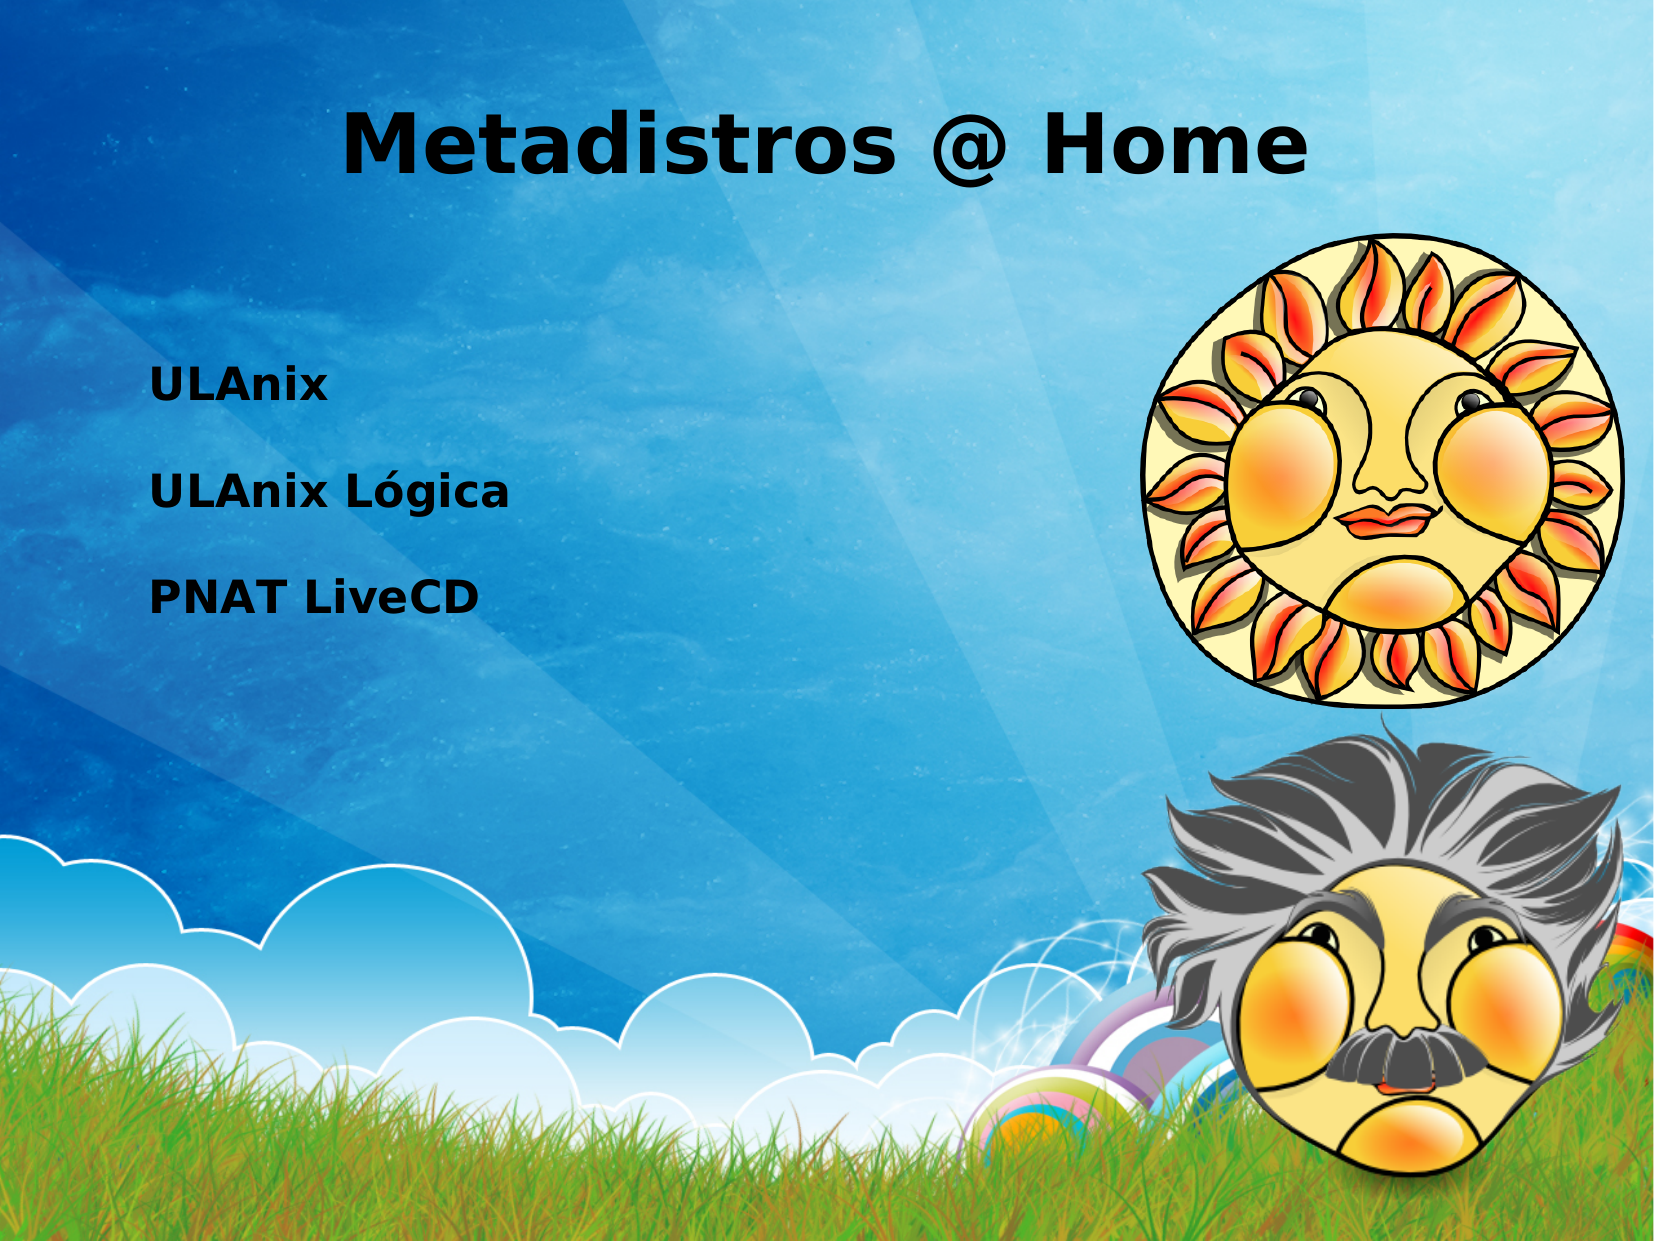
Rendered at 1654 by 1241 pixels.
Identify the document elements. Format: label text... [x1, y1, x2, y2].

picture [0, 0, 1654, 1241]
text_box Metadistros @ Home [324, 88, 1359, 201]
text_box ULAnix ULAnix Lógica PNAT LiveCD [118, 350, 1140, 632]
